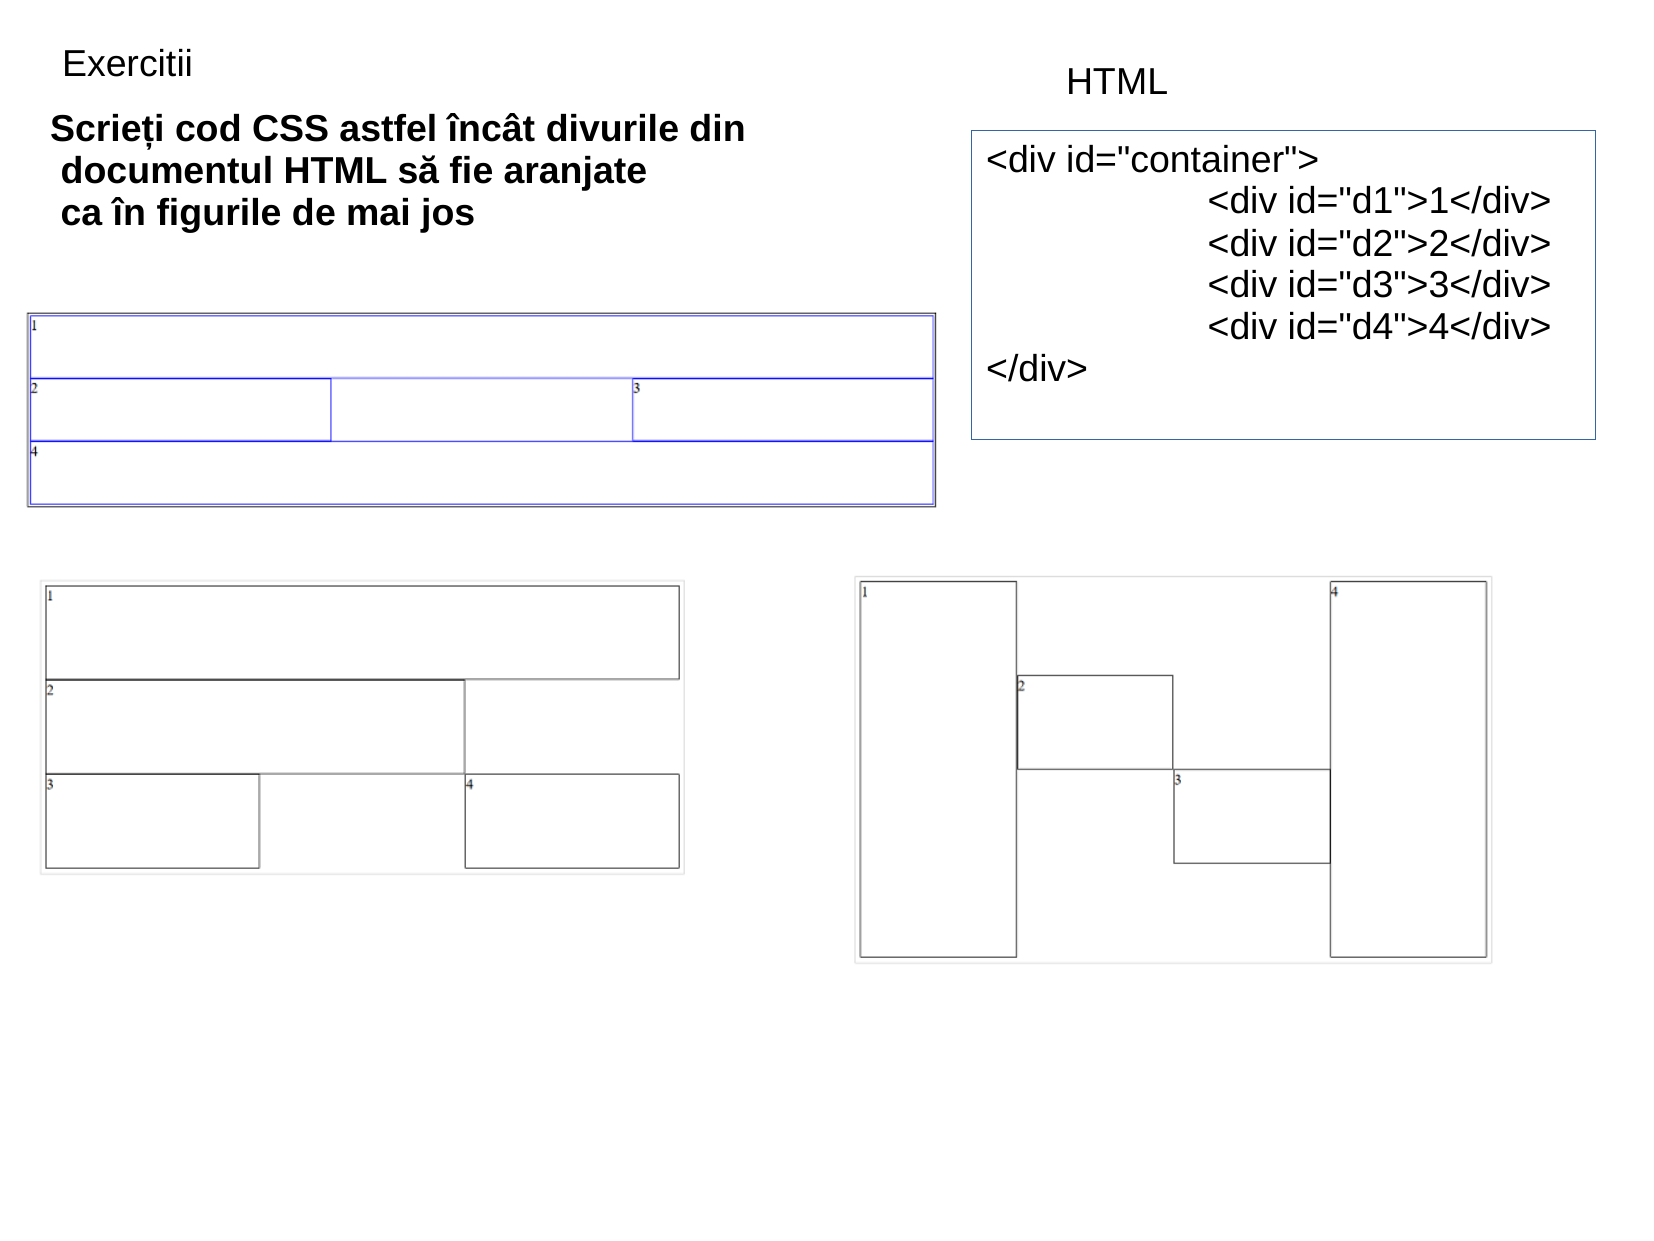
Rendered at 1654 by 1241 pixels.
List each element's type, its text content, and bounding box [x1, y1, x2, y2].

picture [852, 571, 1495, 968]
text_box Exercitii [47, 35, 221, 93]
text_box HTML [1051, 53, 1183, 110]
text_box <div id="container"> <div id="d1">1</div> <div id="d2">2</div> <div id="d3">3</div> <div id="d4">4</div> </div> [971, 130, 1596, 440]
picture [25, 309, 940, 510]
text_box Scrieți cod CSS astfel încât divurile din documentul HTML să fie aranjate ca în figurile de mai jos [35, 100, 762, 242]
picture [38, 578, 690, 879]
